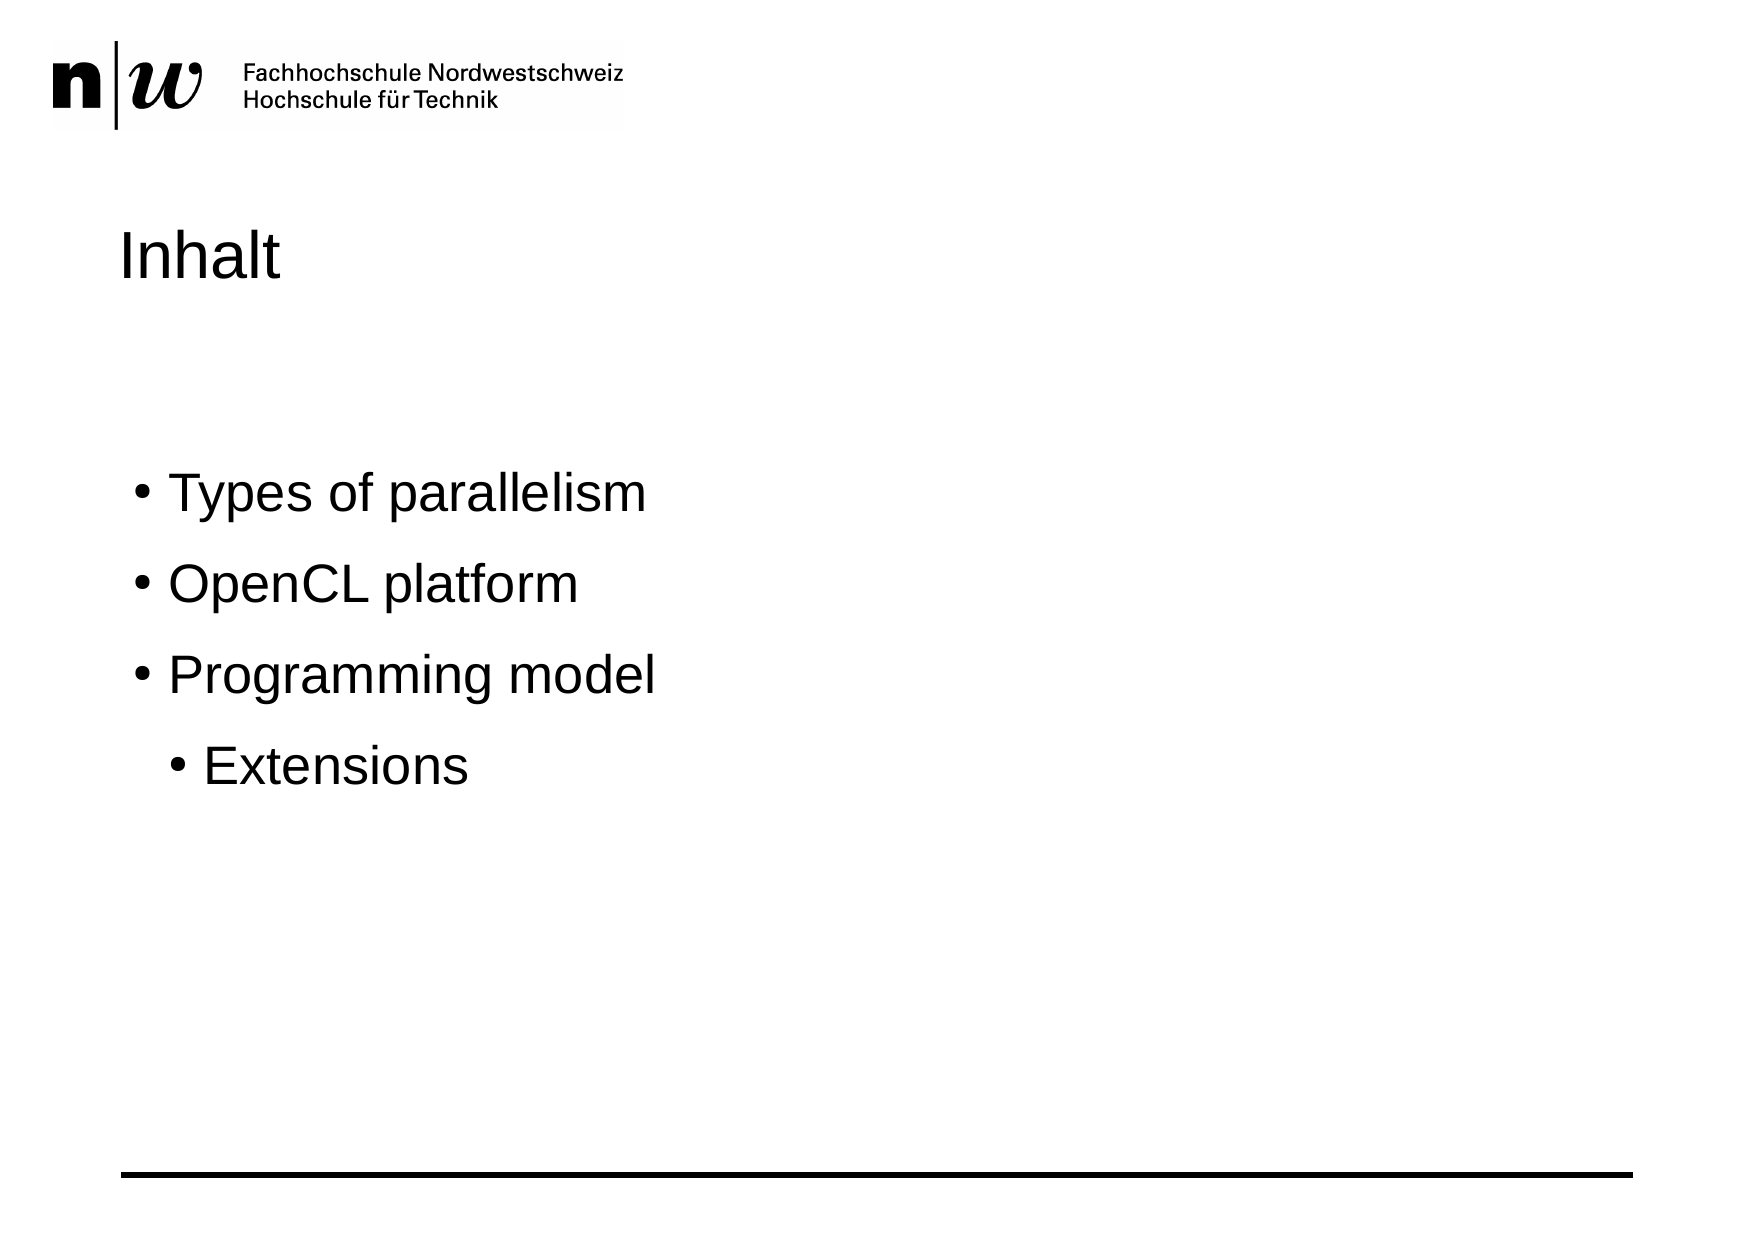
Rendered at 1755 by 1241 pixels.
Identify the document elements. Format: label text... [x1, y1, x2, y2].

picture [53, 41, 623, 130]
text_box Inhalt [118, 212, 1606, 296]
text_box Types of parallelism OpenCL platform Programming model Extensions [118, 425, 1630, 1146]
